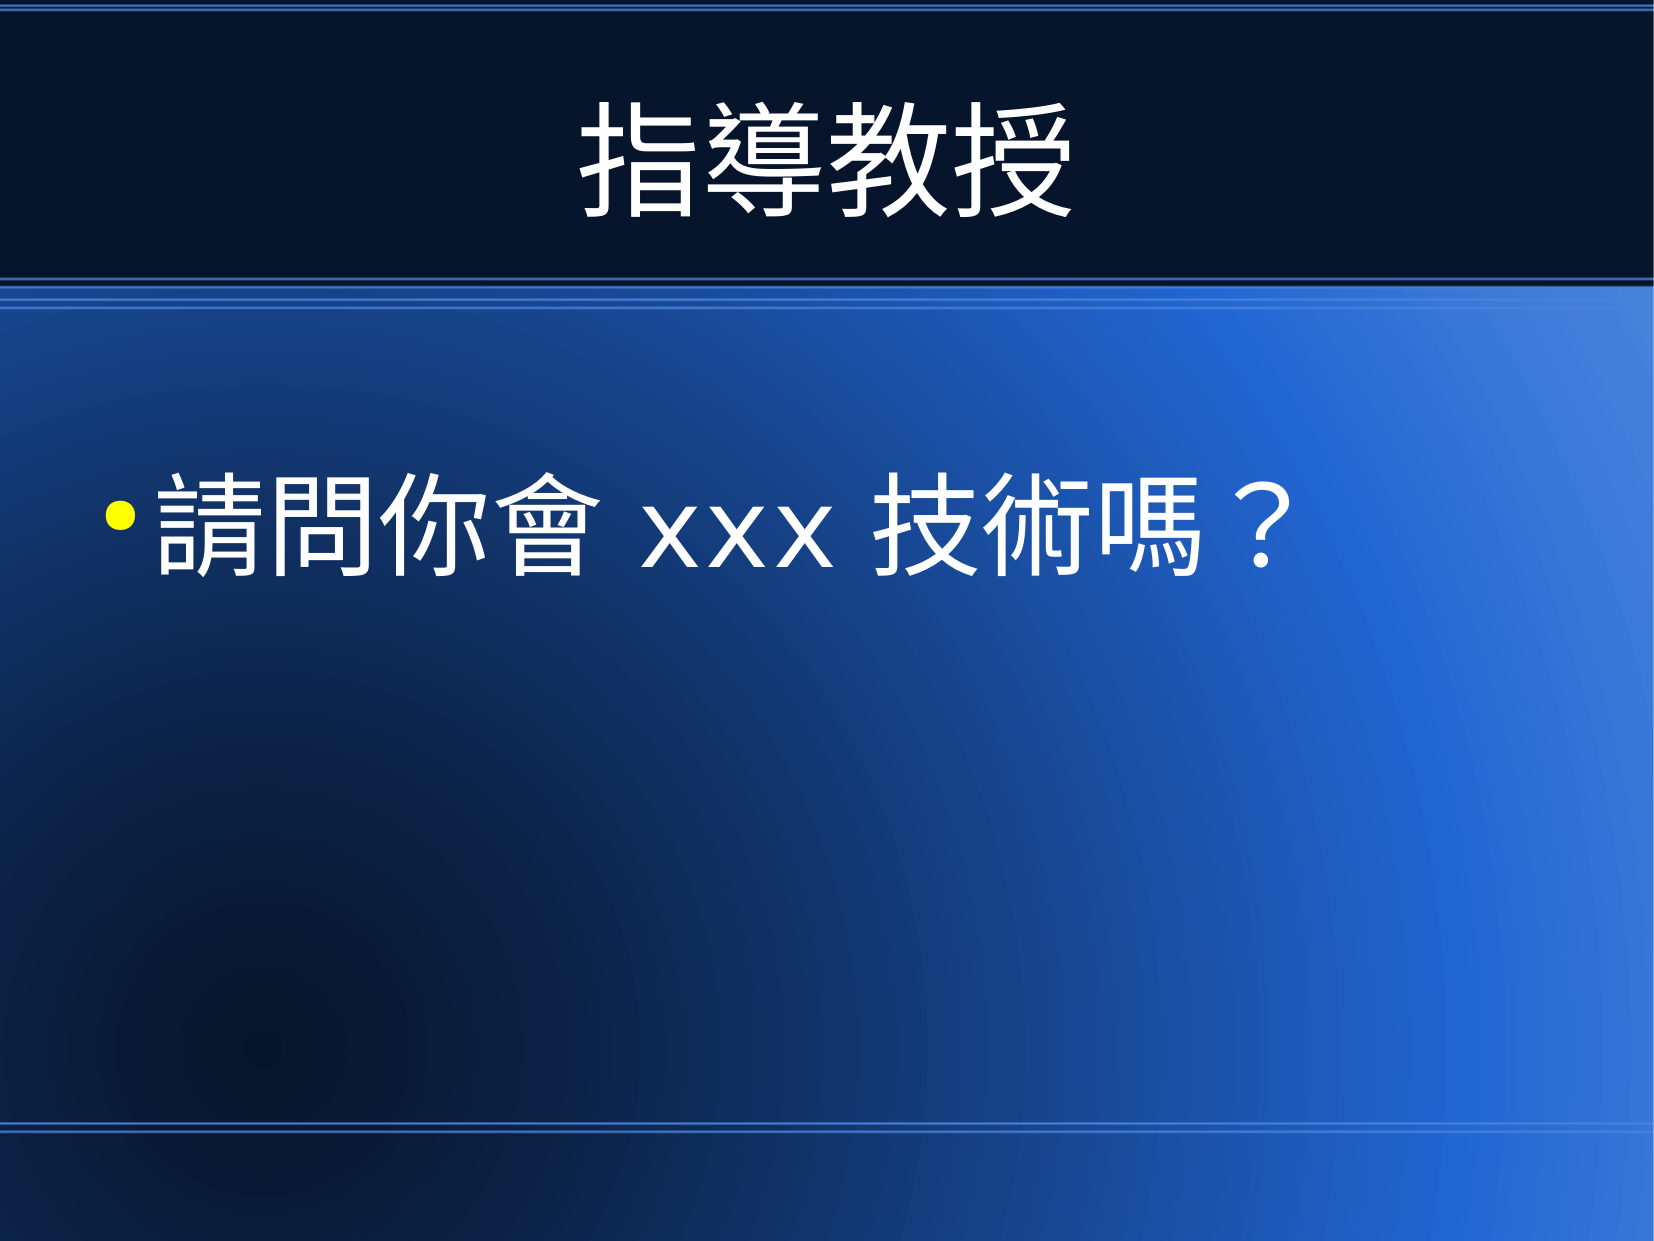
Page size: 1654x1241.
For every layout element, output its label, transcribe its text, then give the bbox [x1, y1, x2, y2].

title 指導教授 [82, 49, 1571, 257]
list 請問你會xxx技術嗎？ [82, 355, 1571, 1241]
picture [0, 0, 1654, 1241]
